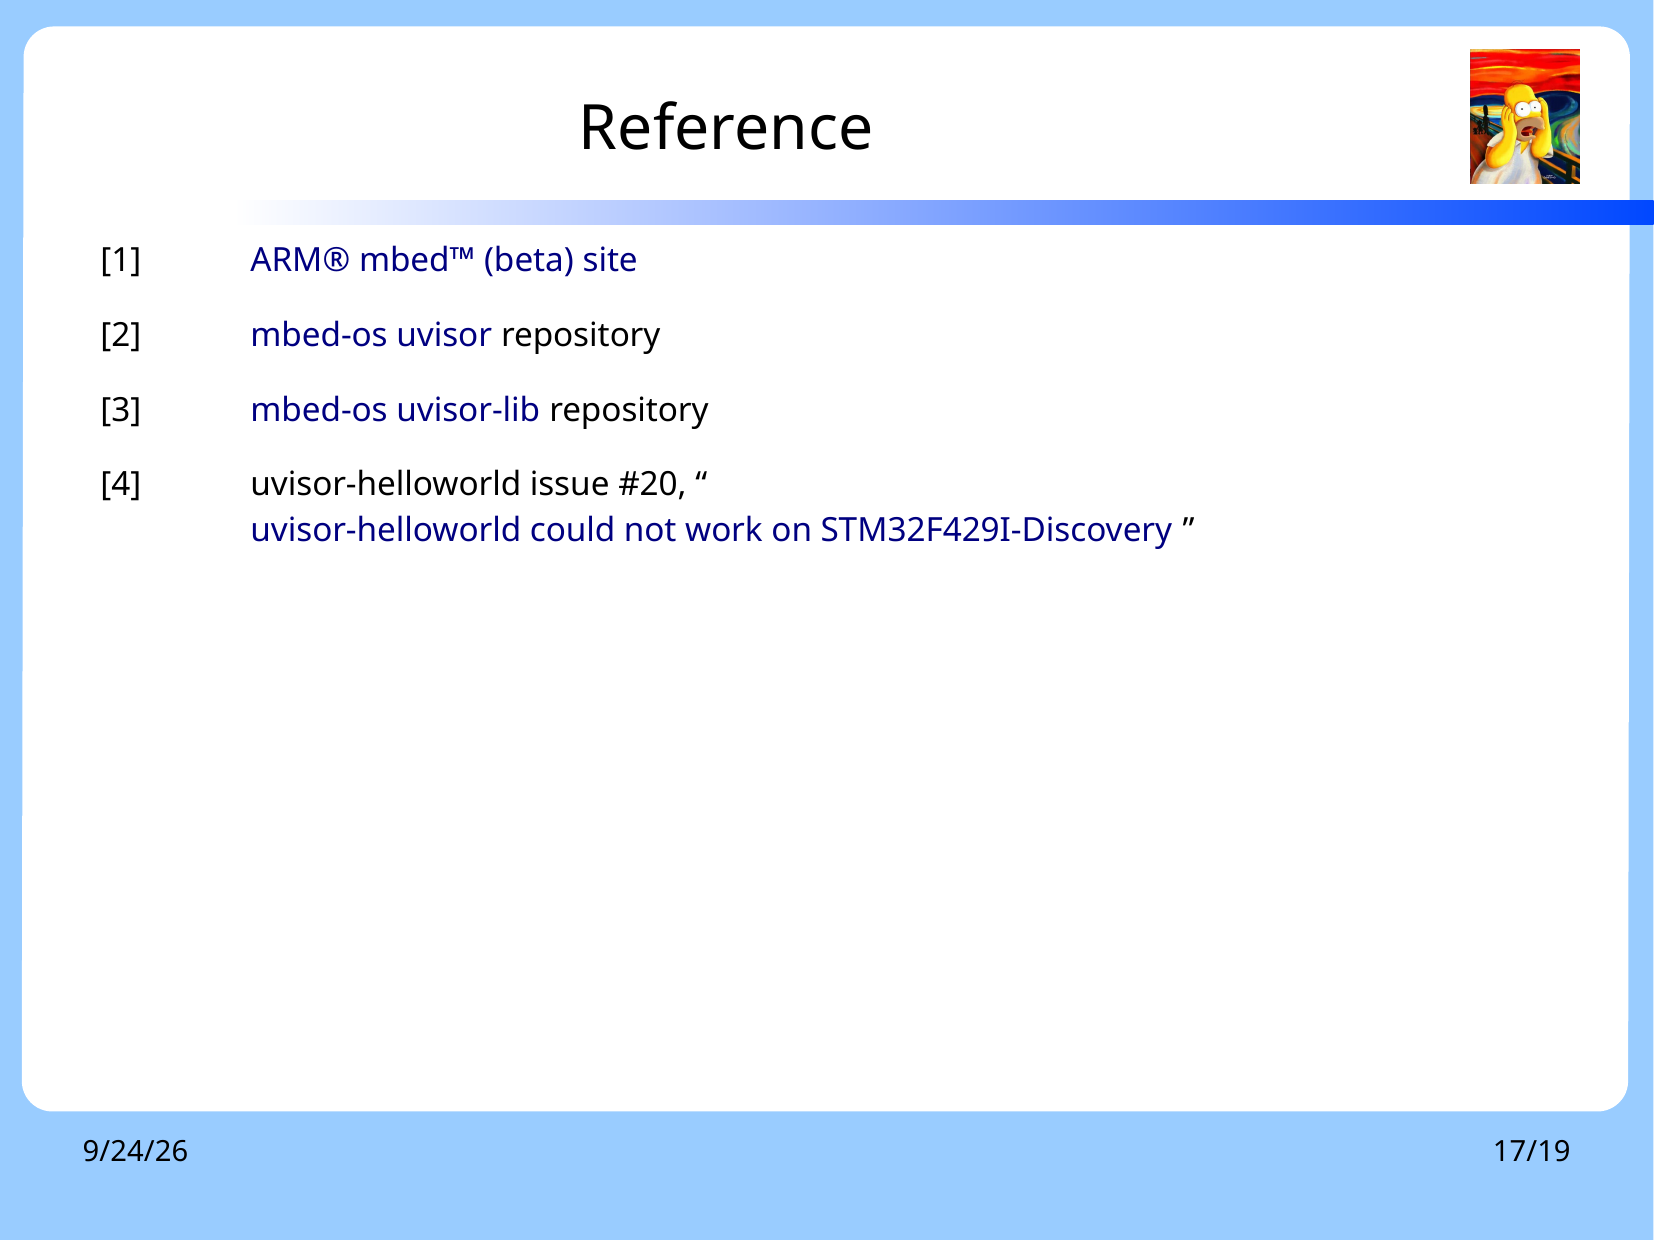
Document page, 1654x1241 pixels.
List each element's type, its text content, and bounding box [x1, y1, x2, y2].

title Reference [82, 49, 1371, 201]
picture [1470, 49, 1580, 184]
list ARM® mbed™ (beta) site mbed-os uvisor repository mbed-os uvisor-lib repository uvisor-helloworld issue #20, “uvisor-helloworld could not work on STM32F429I-Discovery ” [82, 236, 1571, 1055]
